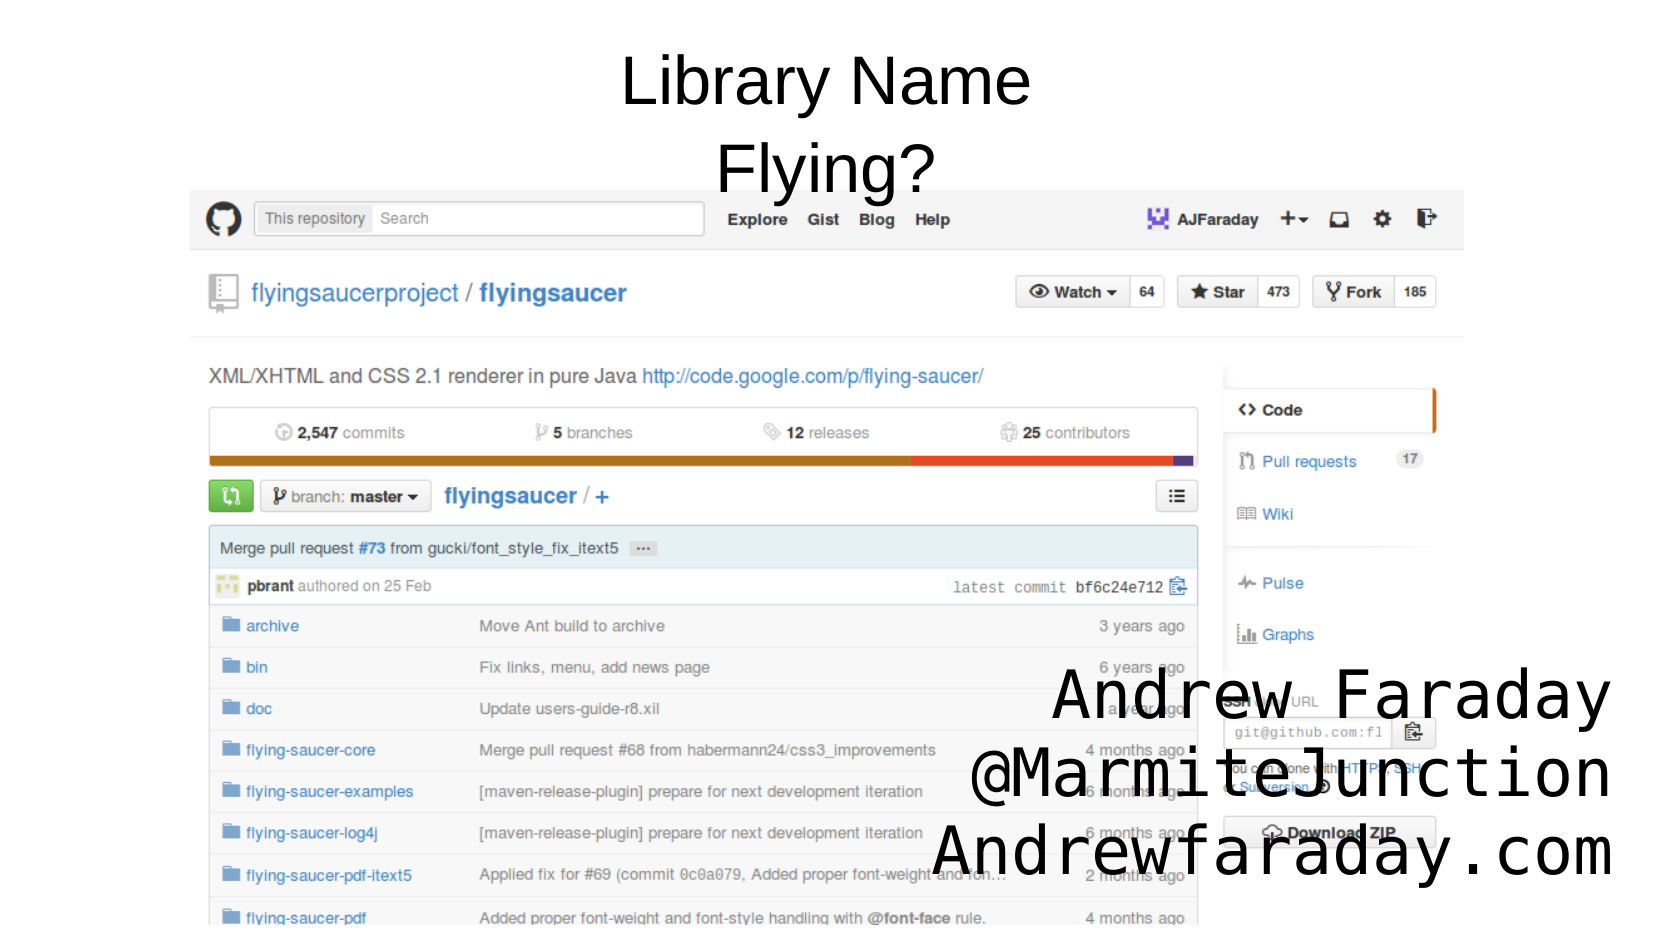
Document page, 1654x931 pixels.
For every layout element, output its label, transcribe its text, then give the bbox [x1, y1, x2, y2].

picture [190, 213, 1464, 925]
text_box Andrew Faraday @MarmiteJunction Andrewfaraday.com [744, 649, 1630, 898]
title Flying? [82, 125, 1571, 213]
title Library Name [82, 37, 1571, 124]
